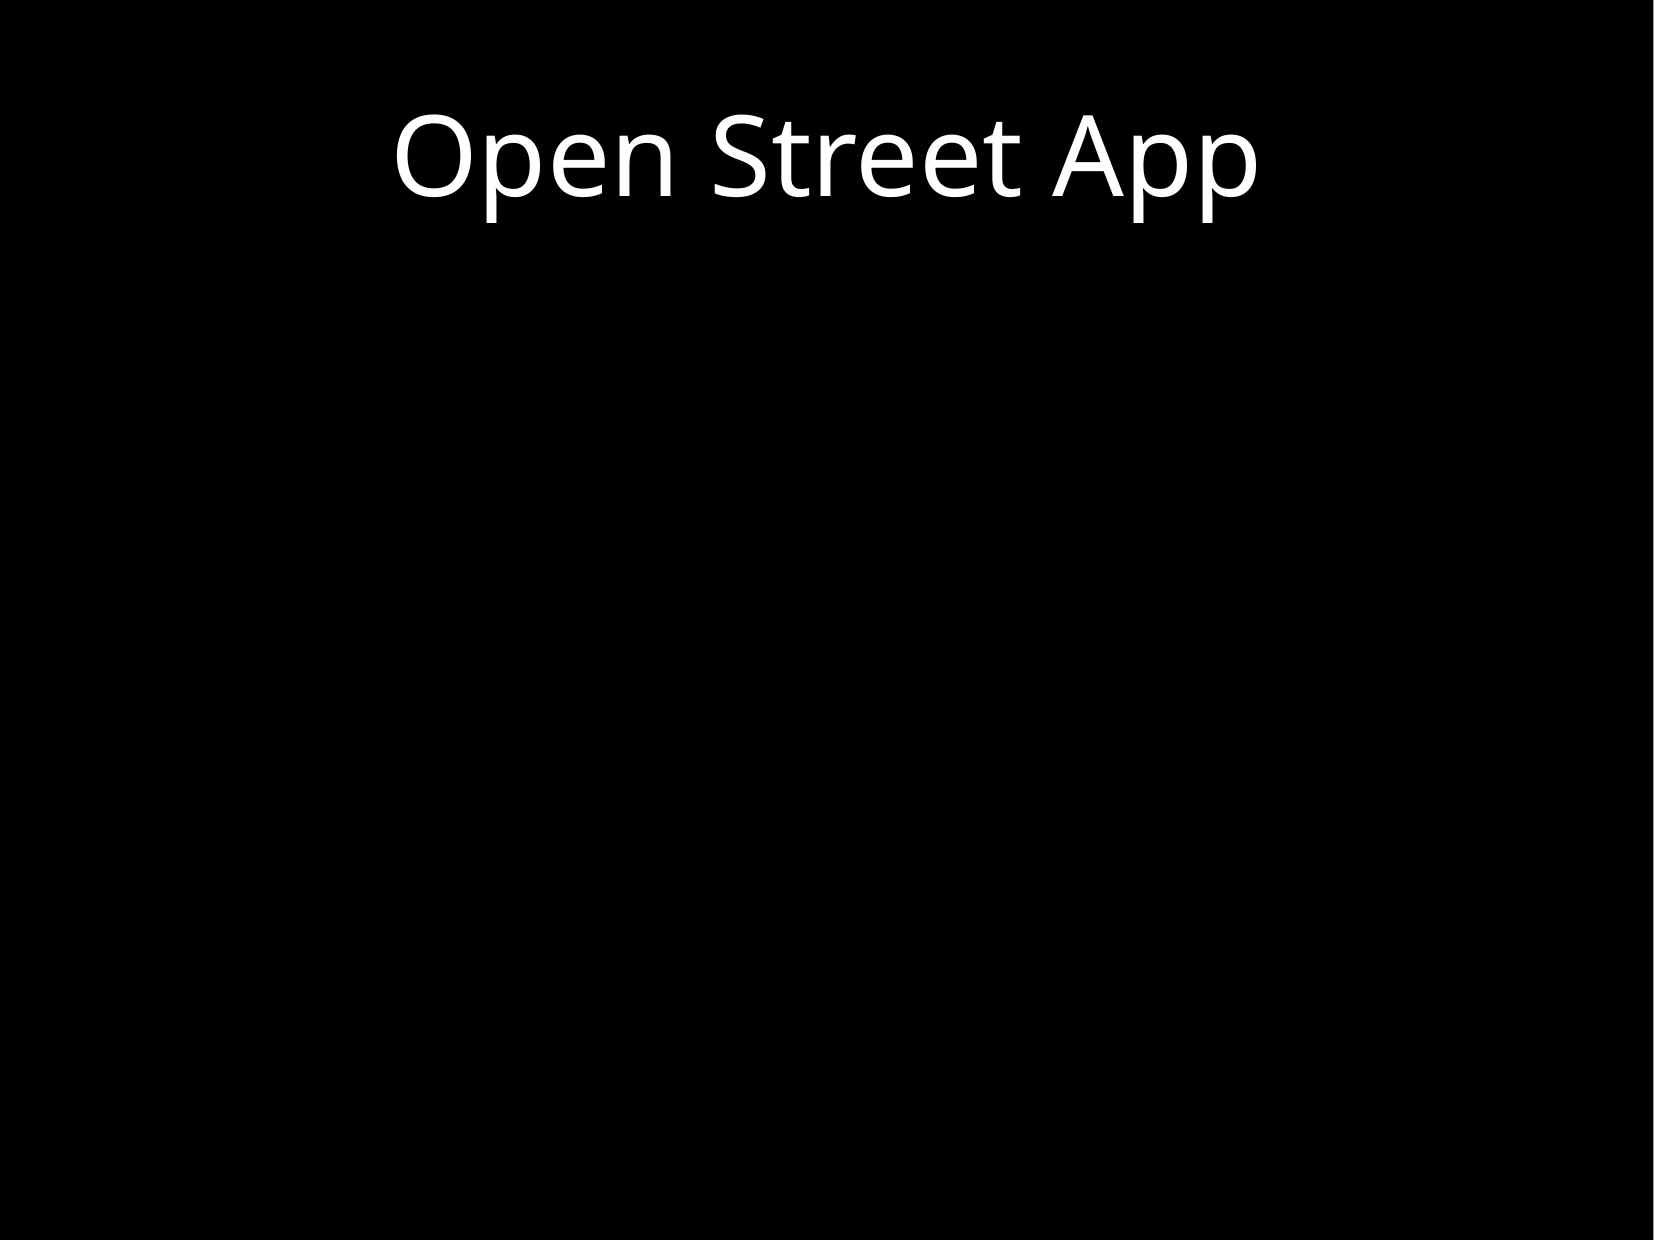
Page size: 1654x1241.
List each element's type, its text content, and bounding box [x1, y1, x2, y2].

title Open Street App [82, 49, 1571, 257]
